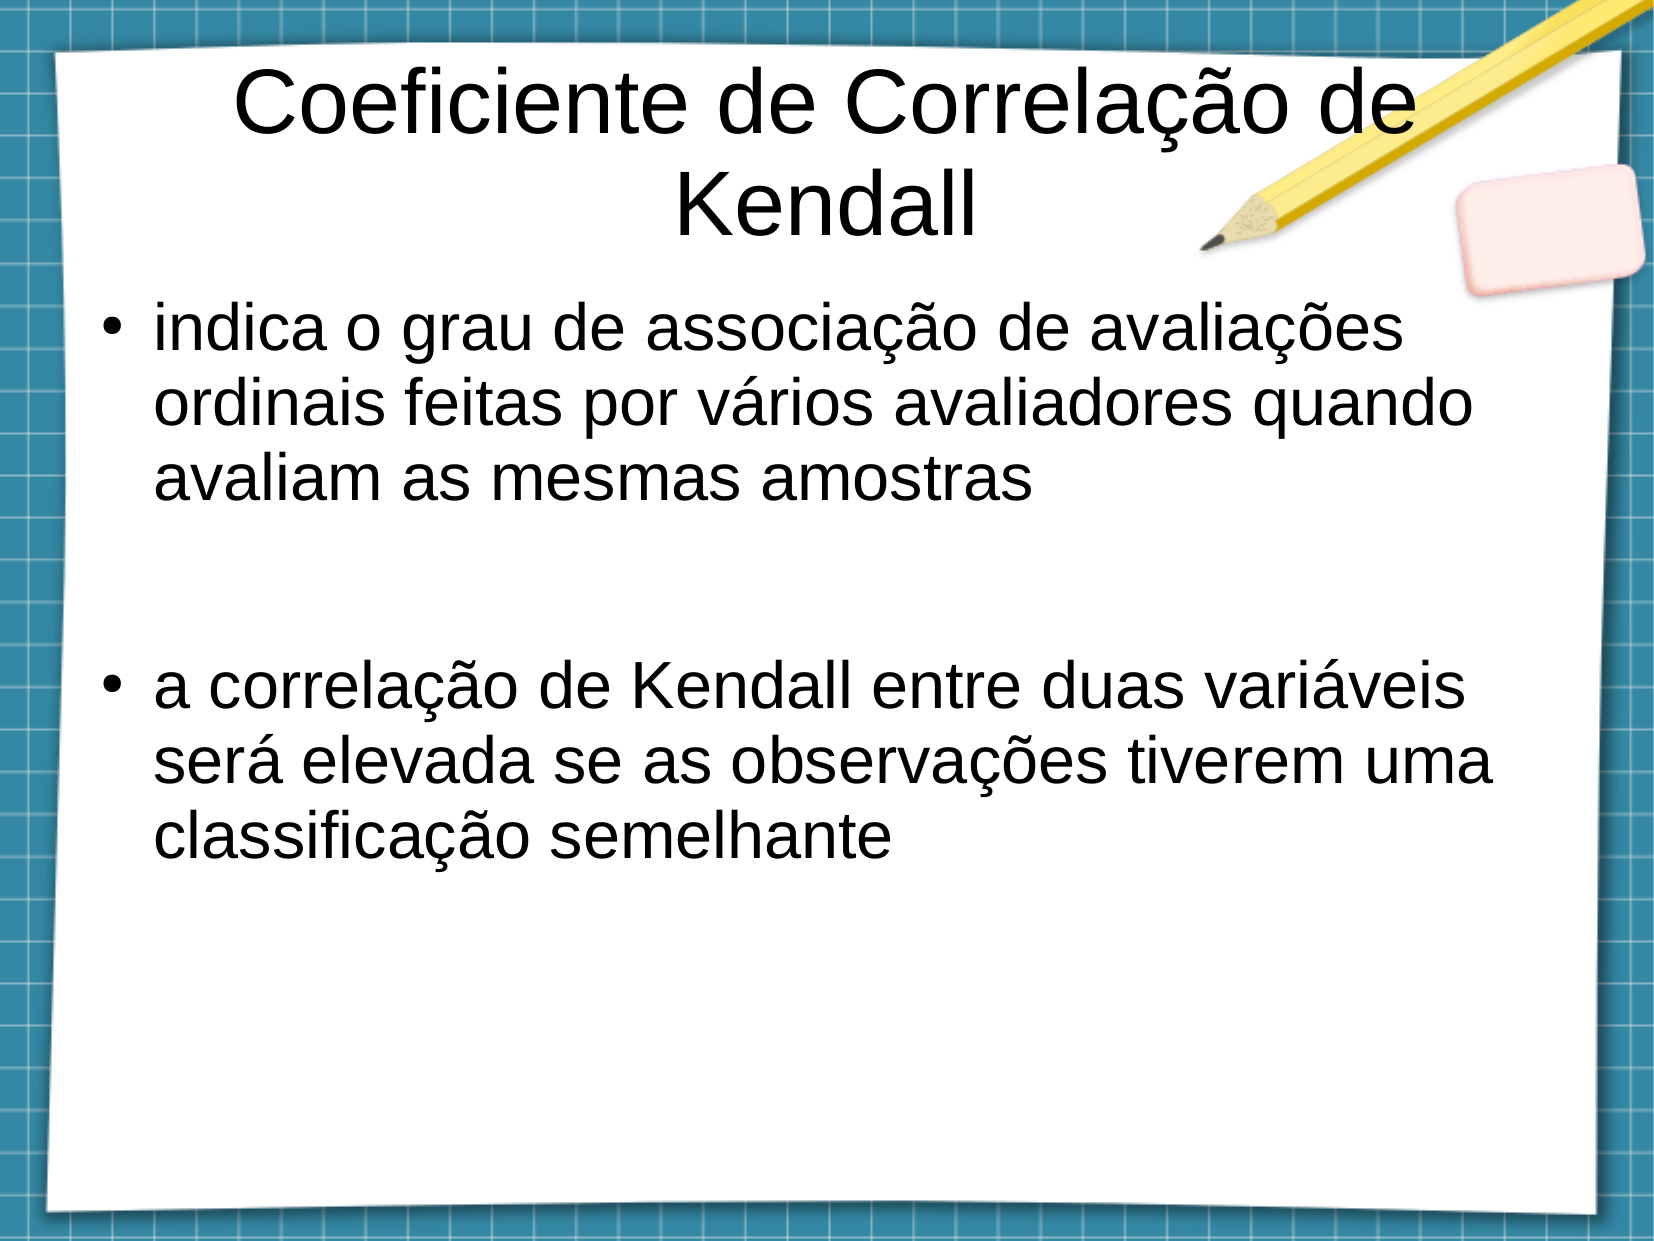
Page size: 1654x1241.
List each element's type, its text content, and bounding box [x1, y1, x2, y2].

picture [0, 0, 1654, 1241]
list indica o grau de associação de avaliações ordinais feitas por vários avaliadores quando avaliam as mesmas amostras a correlação de Kendall entre duas variáveis será elevada se as observações tiverem uma classificação semelhante [82, 290, 1571, 1010]
title Coeficiente de Correlação de Kendall [82, 49, 1571, 257]
